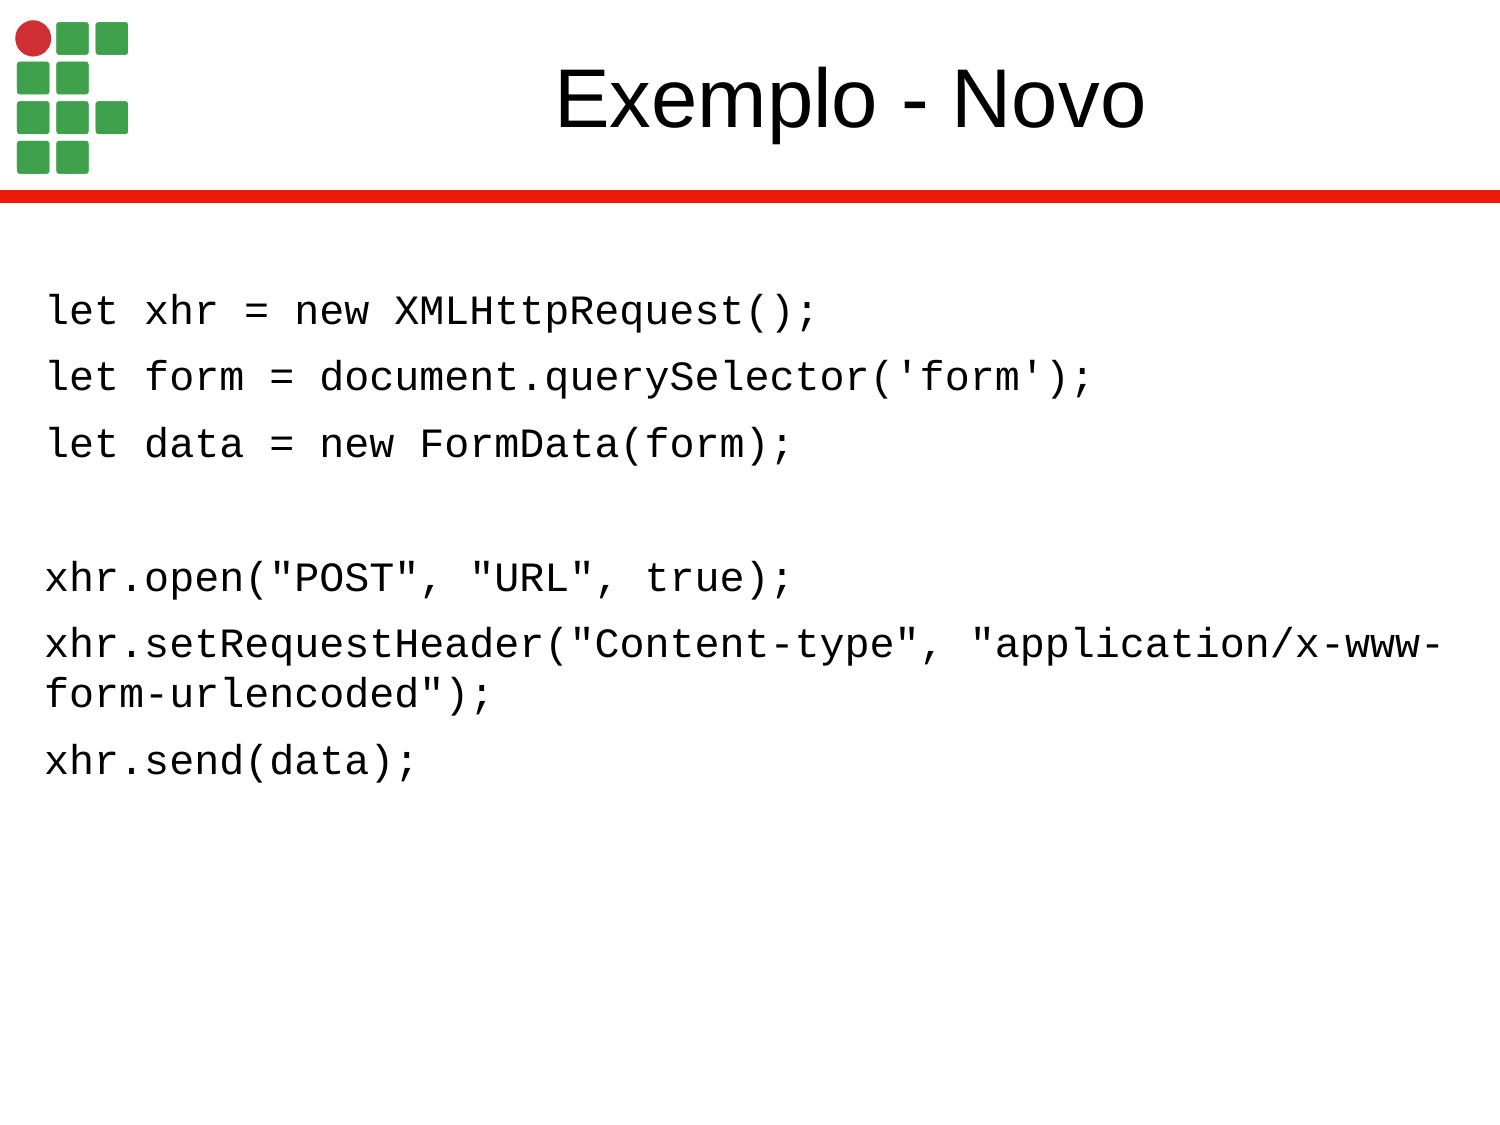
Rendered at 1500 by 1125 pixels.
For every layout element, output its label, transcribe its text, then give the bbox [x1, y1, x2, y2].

title Exemplo - Novo [230, 0, 1471, 202]
list let xhr = new XMLHttpRequest(); let form = document.querySelector('form'); let data = new FormData(form); xhr.open("POST", "URL", true); xhr.setRequestHeader("Content-type", "application/x-www-form-urlencoded"); xhr.send(data); [29, 207, 1471, 1087]
picture [14, 16, 130, 178]
